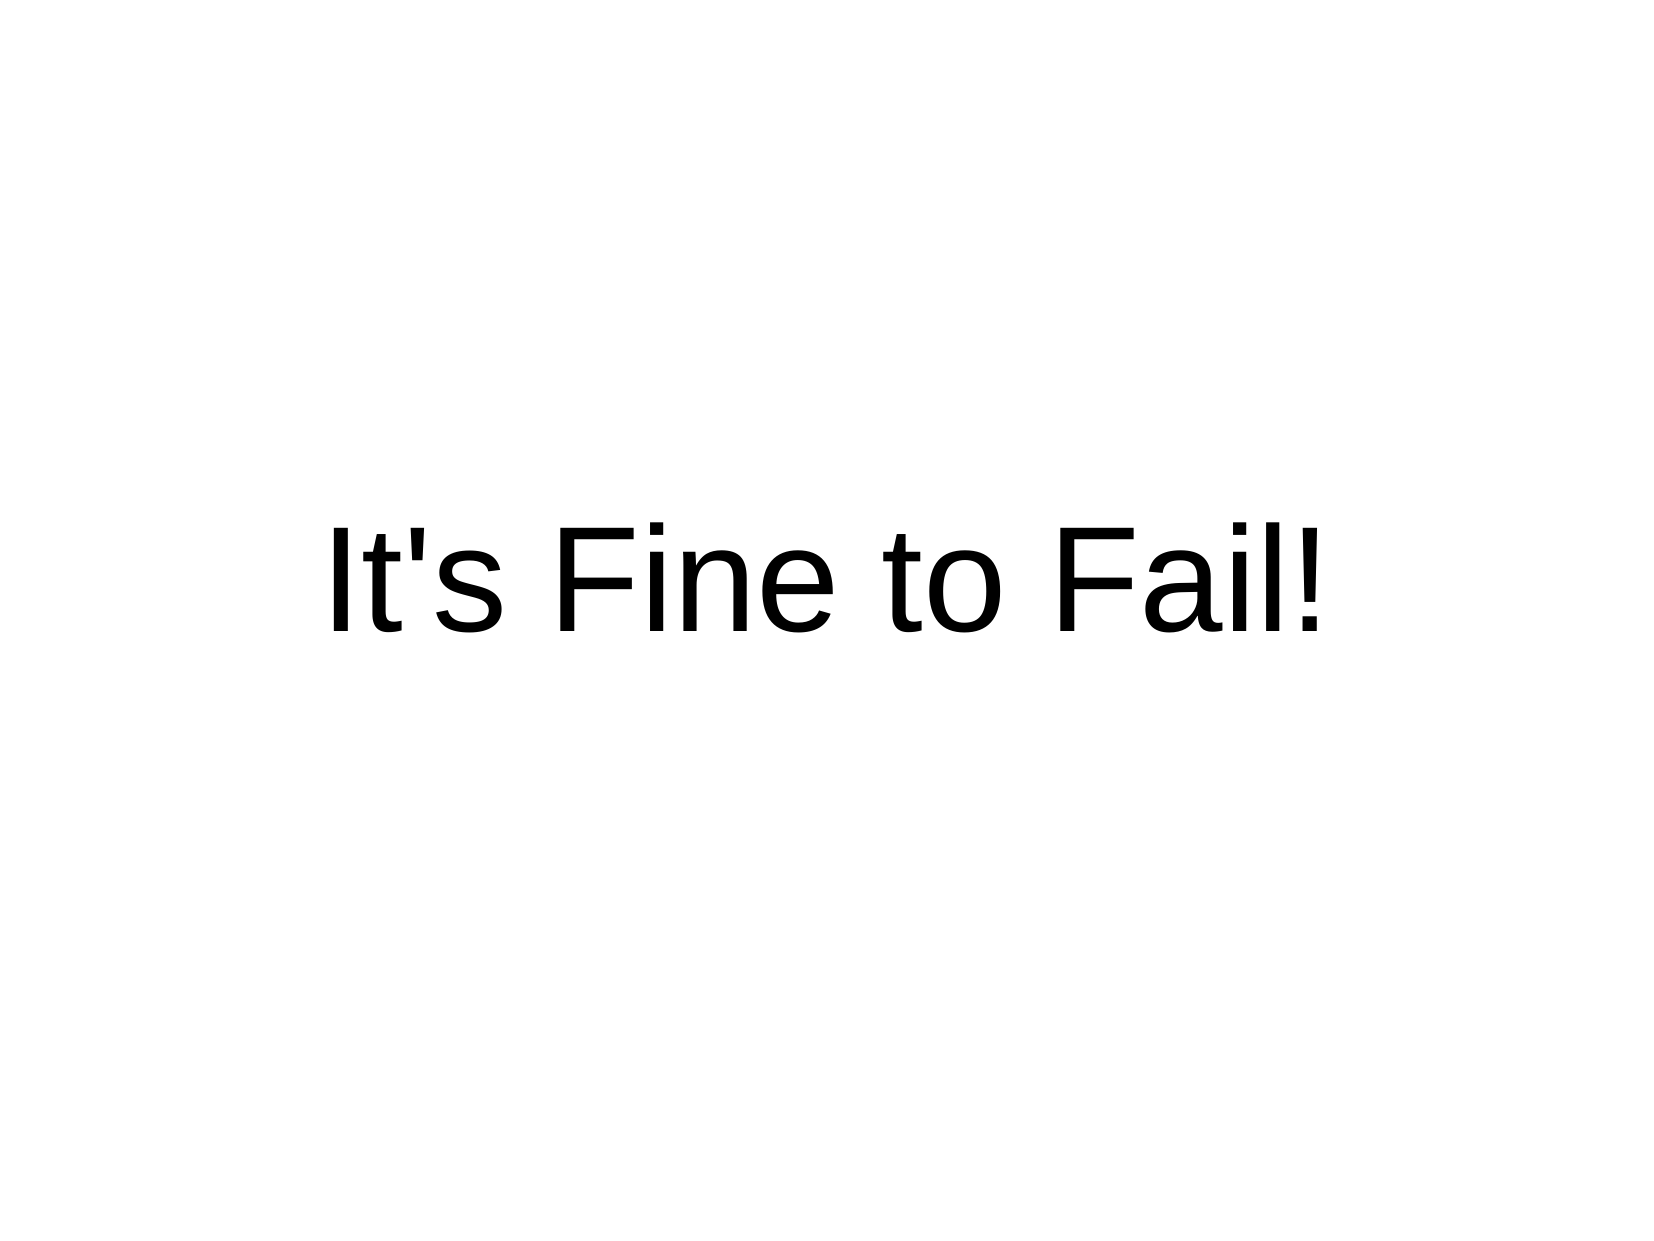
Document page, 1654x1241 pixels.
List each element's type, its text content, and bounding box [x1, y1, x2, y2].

subtitle It's Fine to Fail! [82, 56, 1571, 1102]
